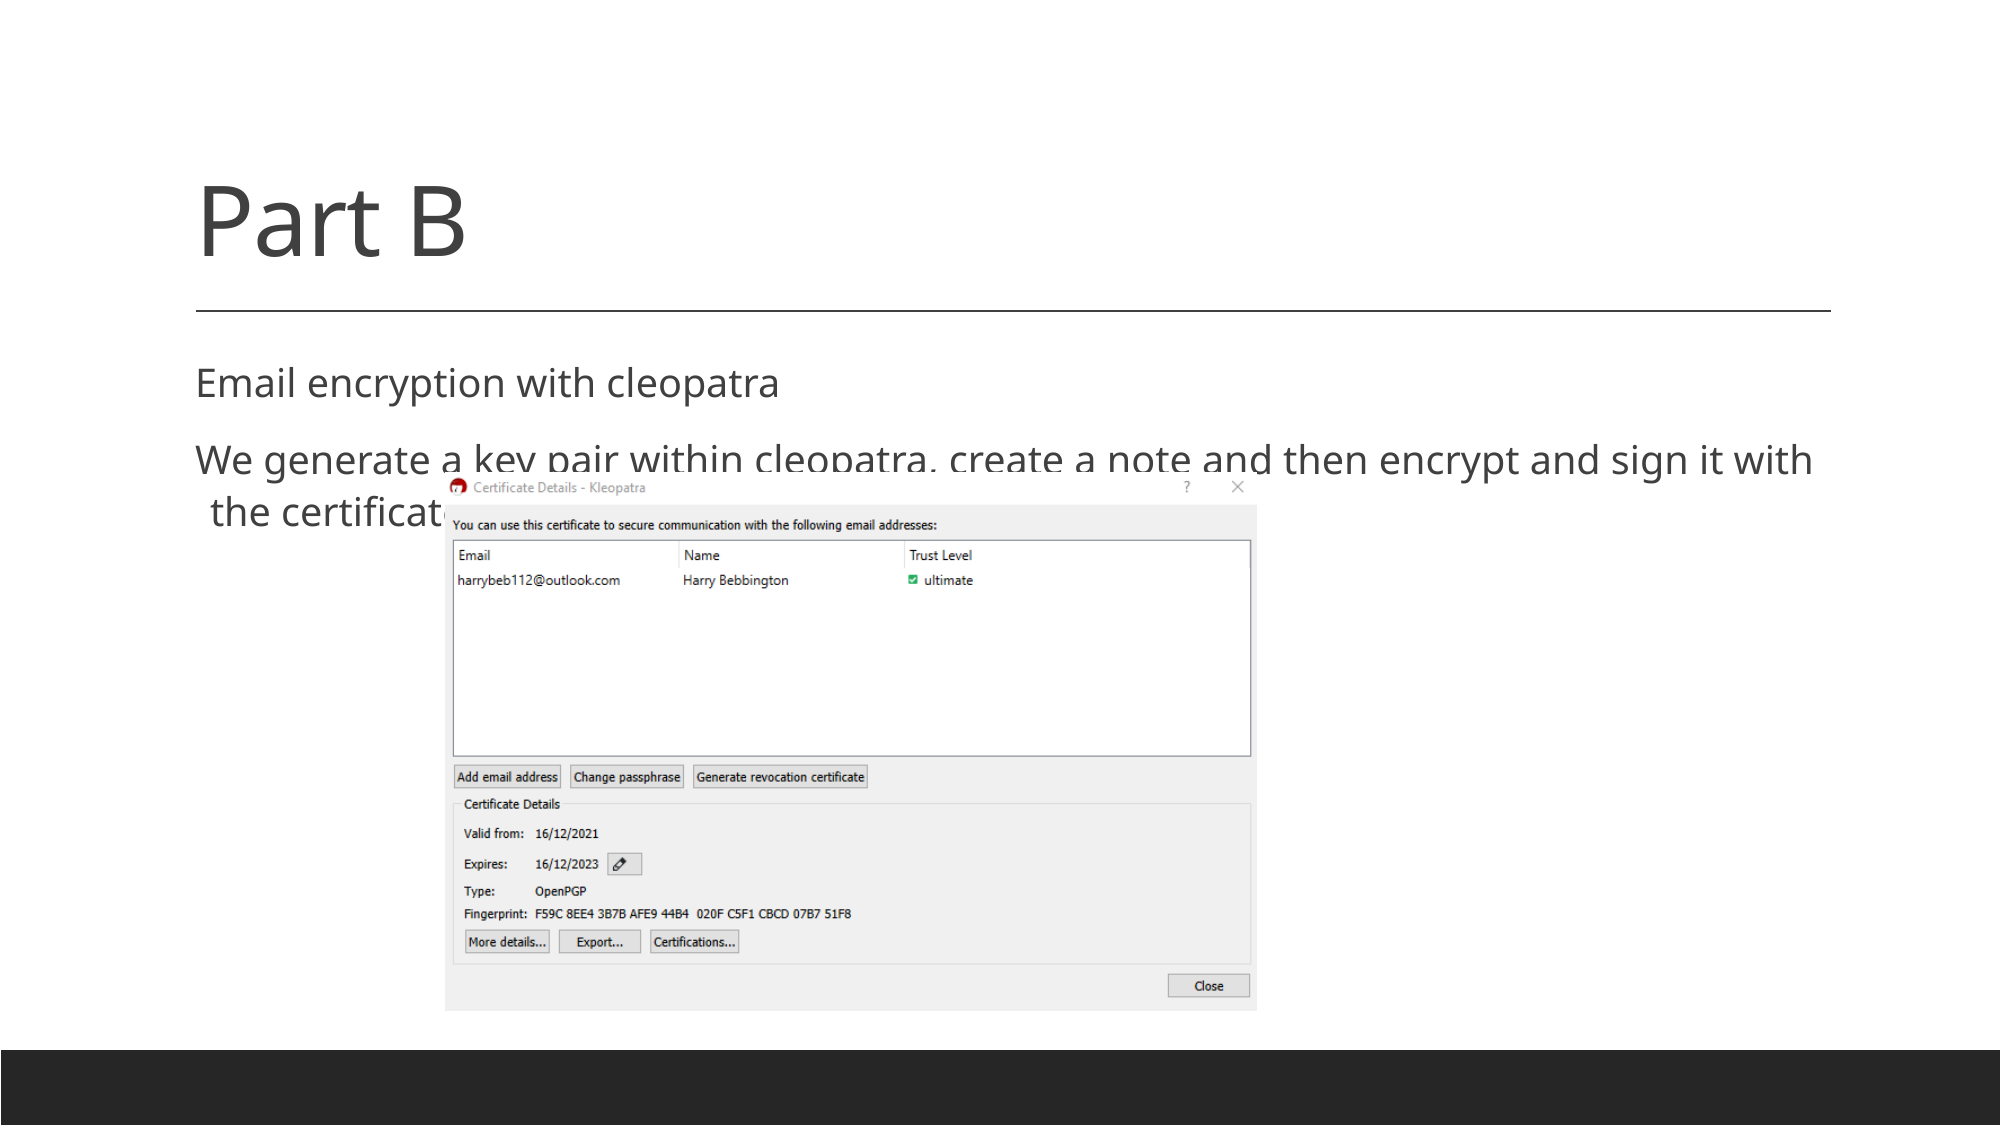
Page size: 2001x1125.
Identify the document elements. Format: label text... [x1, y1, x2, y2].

picture [445, 473, 1257, 1011]
title Part B [180, 47, 1831, 286]
list Email encryption with cleopatra We generate a key pair within cleopatra, create a note and then encrypt and sign it with the certificate. [180, 345, 1831, 963]
